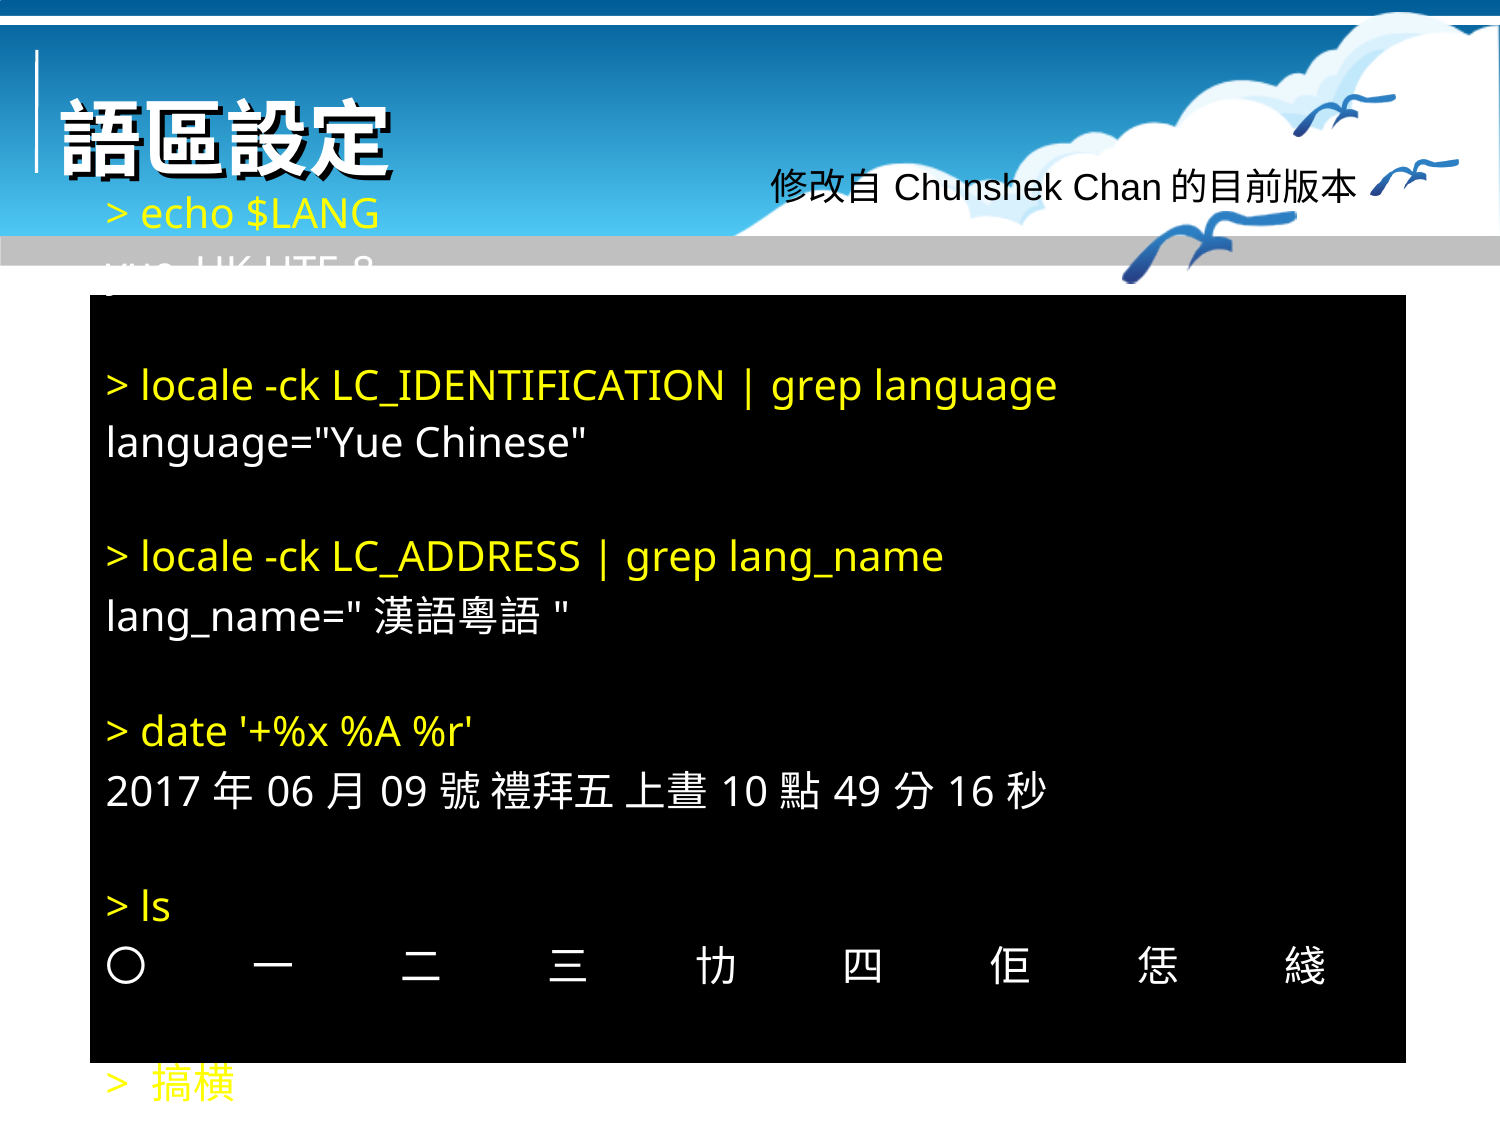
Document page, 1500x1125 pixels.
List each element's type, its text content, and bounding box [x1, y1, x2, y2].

text_box 修改自Chunshek Chan的目前版本 [755, 152, 1394, 223]
text_box > echo $LANG yue_HK.UTF-8 > locale -ck LC_IDENTIFICATION | grep language language="Yue Chinese" > locale -ck LC_ADDRESS | grep lang_name lang_name="漢語粵語" > date '+%x %A %r' 2017年06月09號 禮拜五 上晝10點49分16秒 > ls 〇 一 二 三 㔹 四 佢 恁 綫 > 搞横 bash: 搞横：命令冇影 [90, 295, 1406, 1063]
picture [730, 12, 1500, 284]
title 語區設定 [59, 86, 1465, 186]
